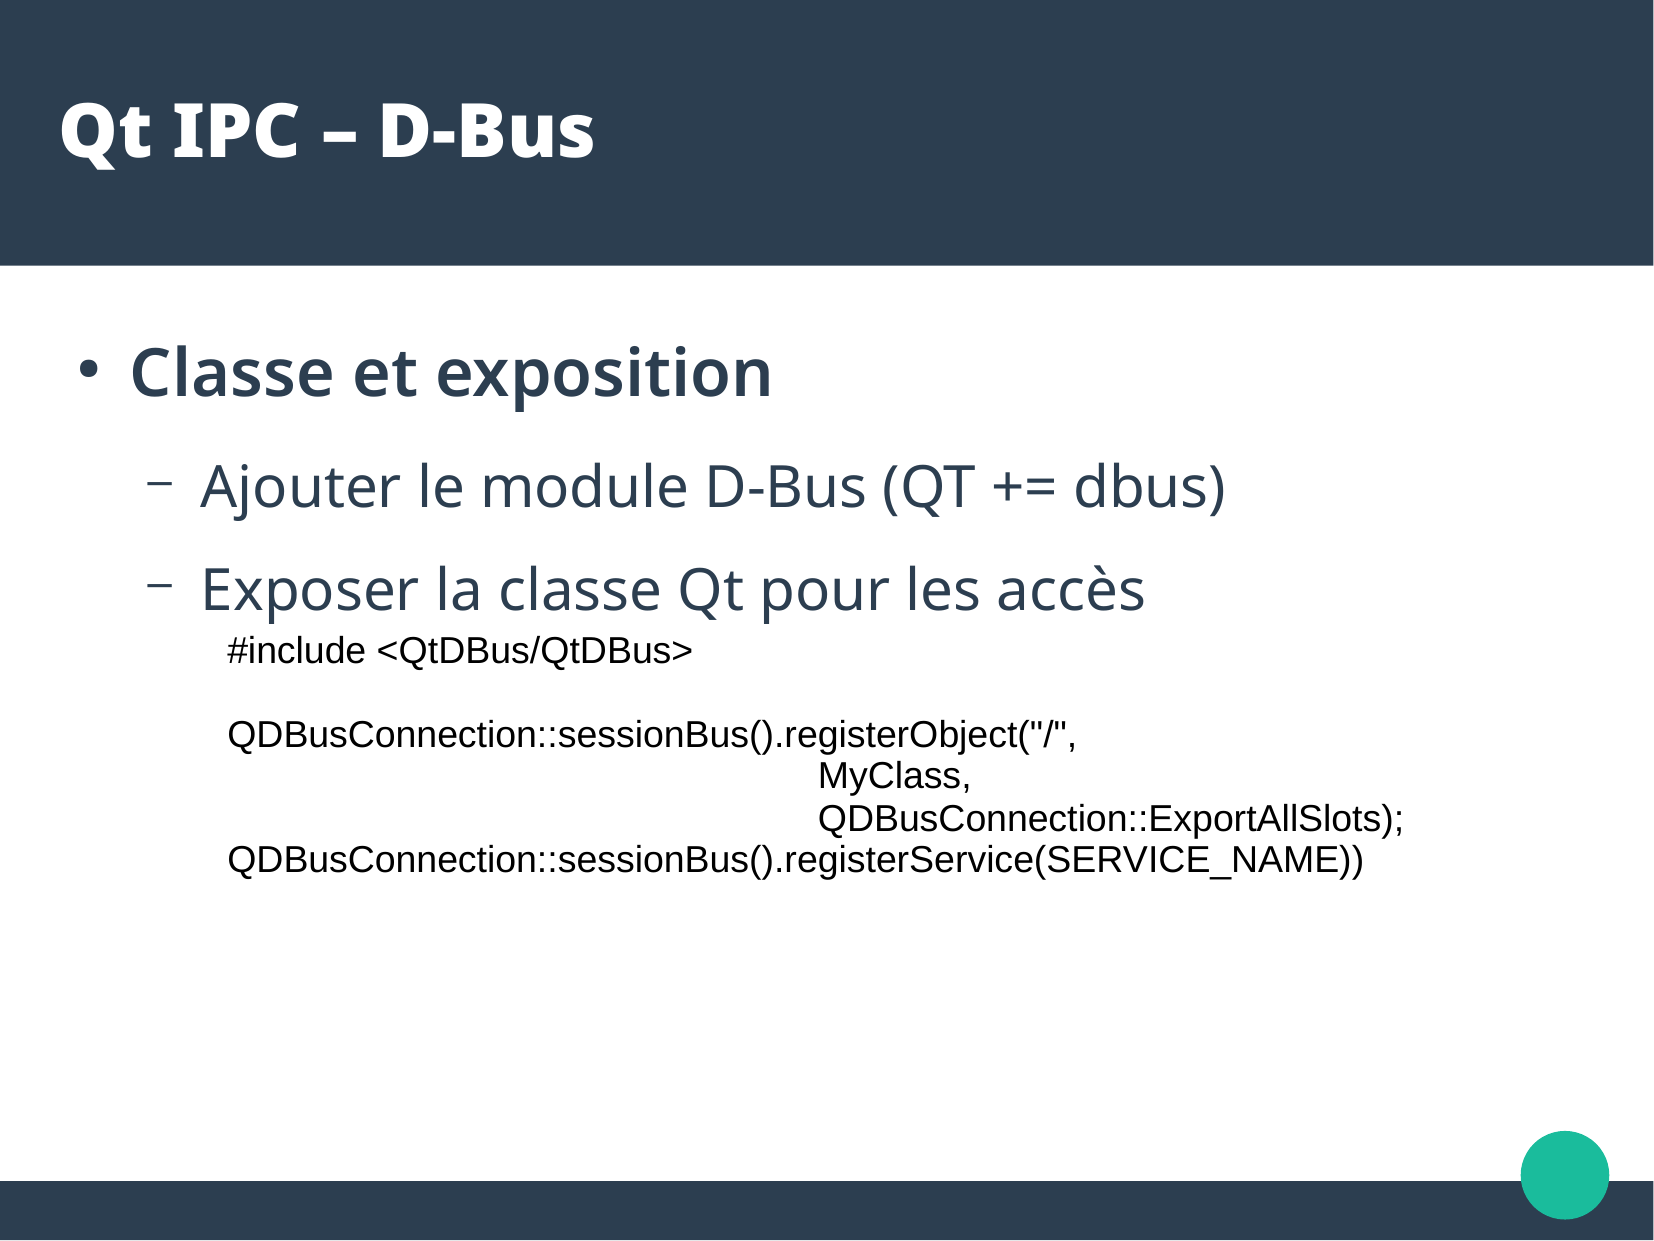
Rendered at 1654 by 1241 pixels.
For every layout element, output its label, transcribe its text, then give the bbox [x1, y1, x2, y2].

text_box #include <QtDBus/QtDBus> QDBusConnection::sessionBus().registerObject("/", MyClass, QDBusConnection::ExportAllSlots); QDBusConnection::sessionBus().registerService(SERVICE_NAME)) [212, 621, 1512, 889]
title Qt IPC – D-Bus [59, 49, 1595, 207]
list Classe et exposition Ajouter le module D-Bus (QT += dbus) Exposer la classe Qt pour les accès [59, 324, 1595, 1152]
